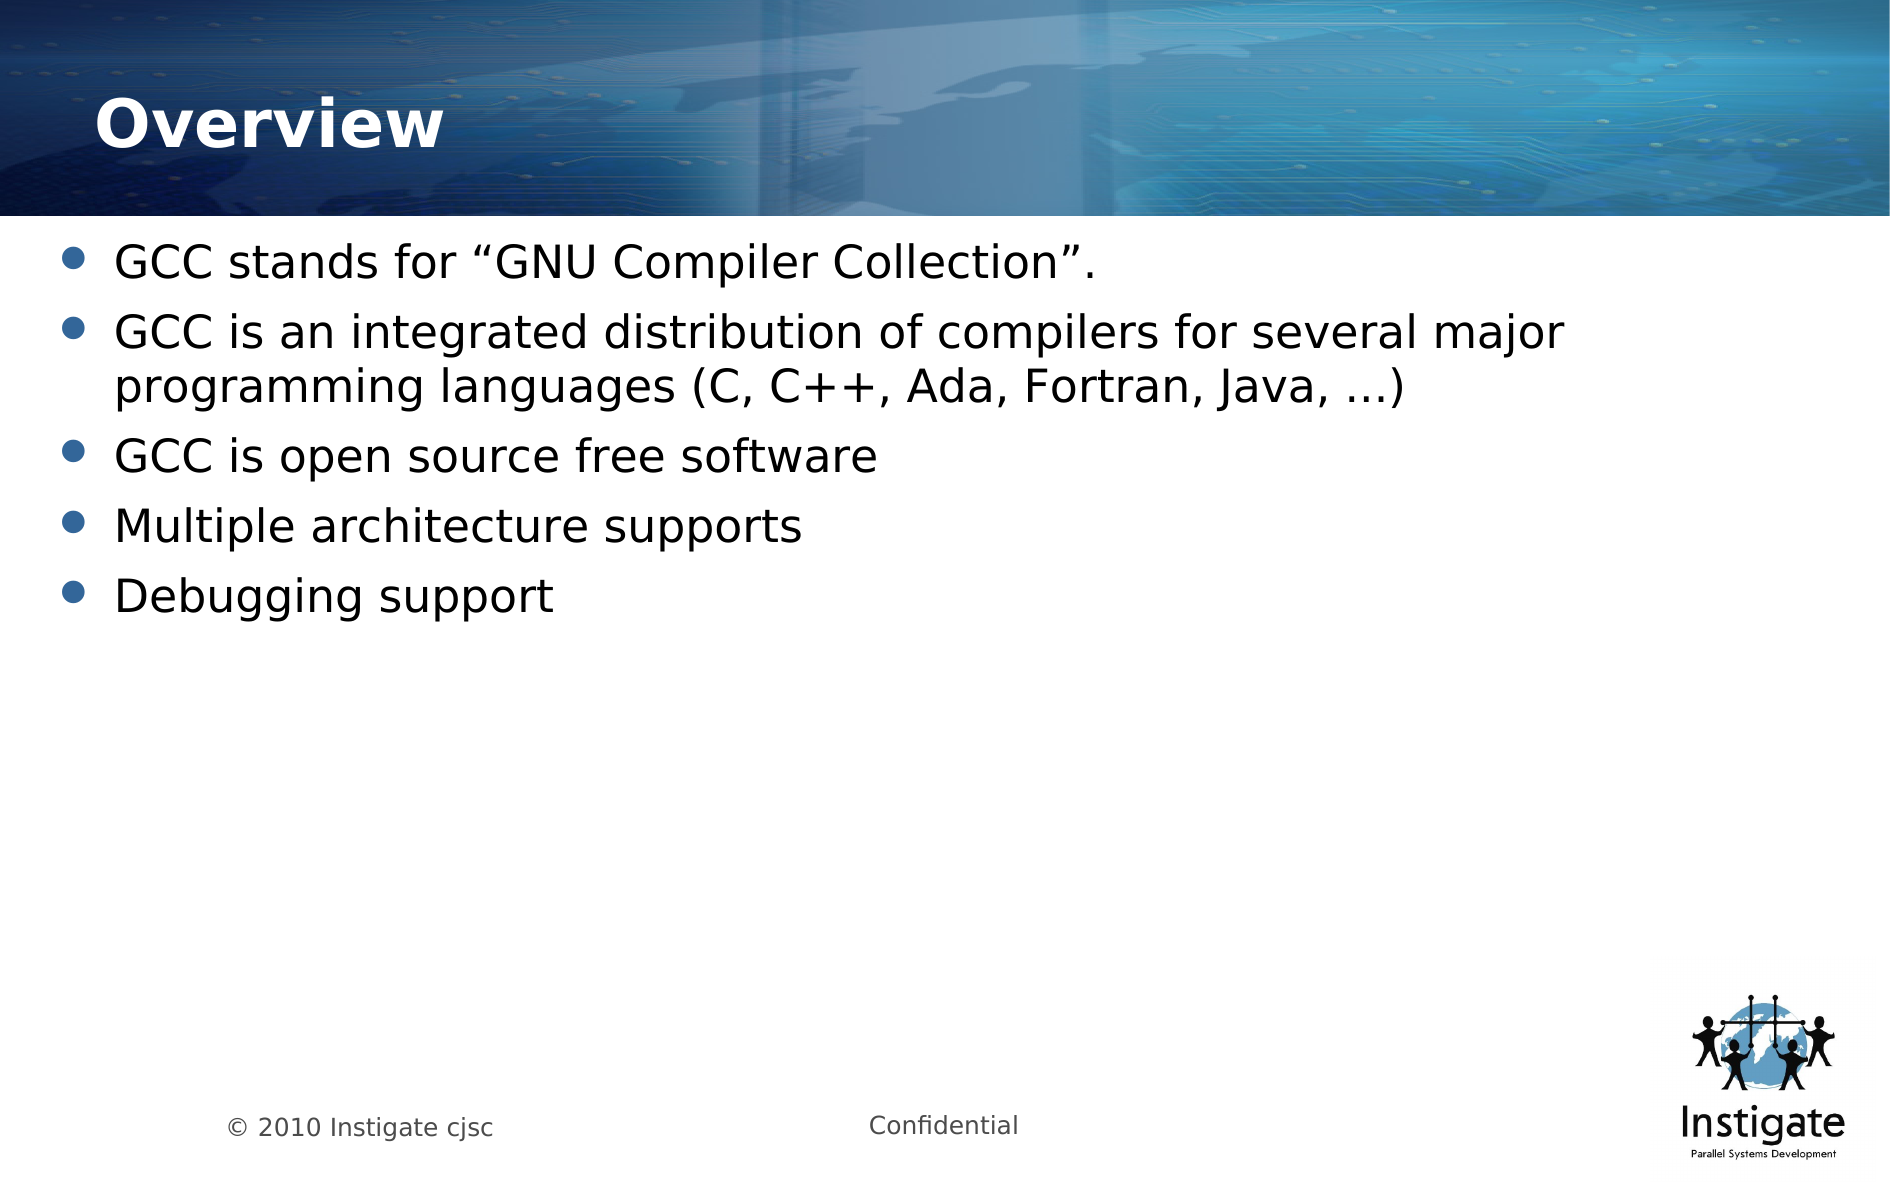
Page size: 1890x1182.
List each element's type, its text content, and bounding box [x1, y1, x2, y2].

picture [1650, 956, 1876, 1182]
list GCC stands for “GNU Compiler Collection”. GCC is an integrated distribution of compilers for several major programming languages (C, C++, Ada, Fortran, Java, ...) GCC is open source free software Multiple architecture supports Debugging support [59, 236, 1831, 1001]
title Overview [94, 54, 1793, 210]
picture [0, 0, 1890, 216]
